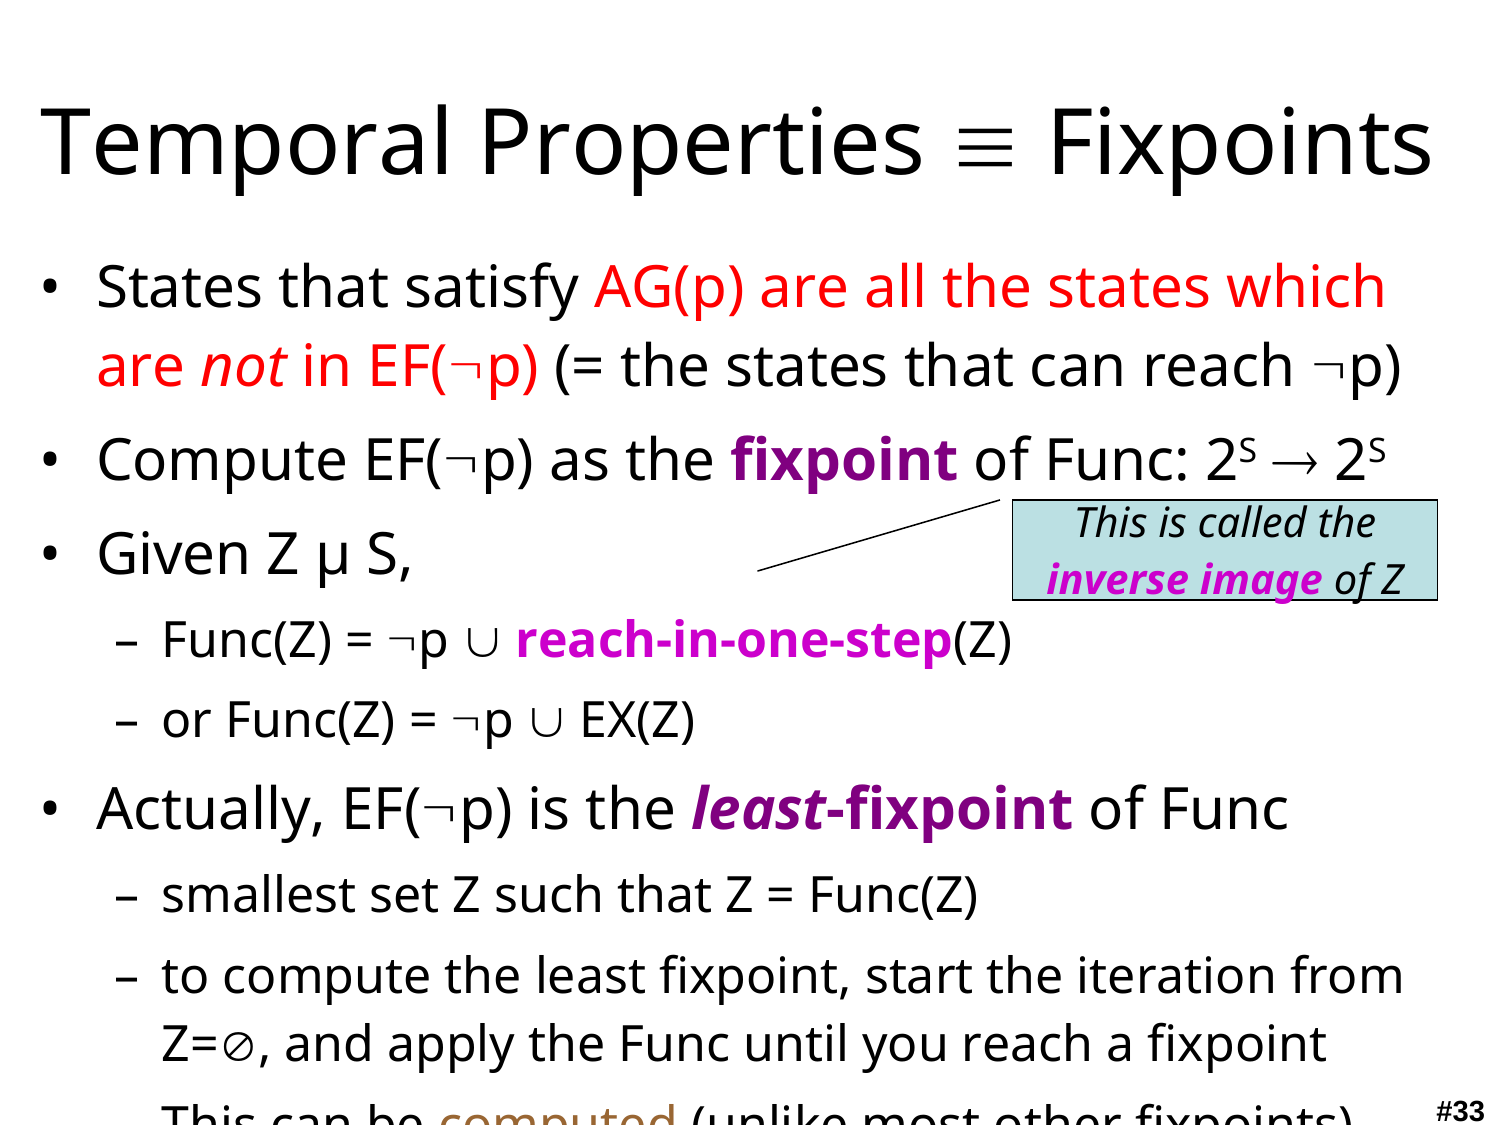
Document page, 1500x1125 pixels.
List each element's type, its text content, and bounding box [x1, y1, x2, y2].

text_box This is called the inverse image of Z [1012, 500, 1438, 600]
list States that satisfy AG(p) are all the states which are not in EF(p) (= the states that can reach p) Compute EF(p) as the fixpoint of Func: 2S  2S Given Z µ S, Func(Z) = p  reach-in-one-step(Z) or Func(Z) = p  EX(Z) Actually, EF(p) is the least-fixpoint of Func smallest set Z such that Z = Func(Z) to compute the least fixpoint, start the iteration from Z=, and apply the Func until you reach a fixpoint This can be computed (unlike most other fixpoints) [24, 237, 1476, 1075]
title Temporal Properties  Fixpoints [24, 45, 1476, 233]
